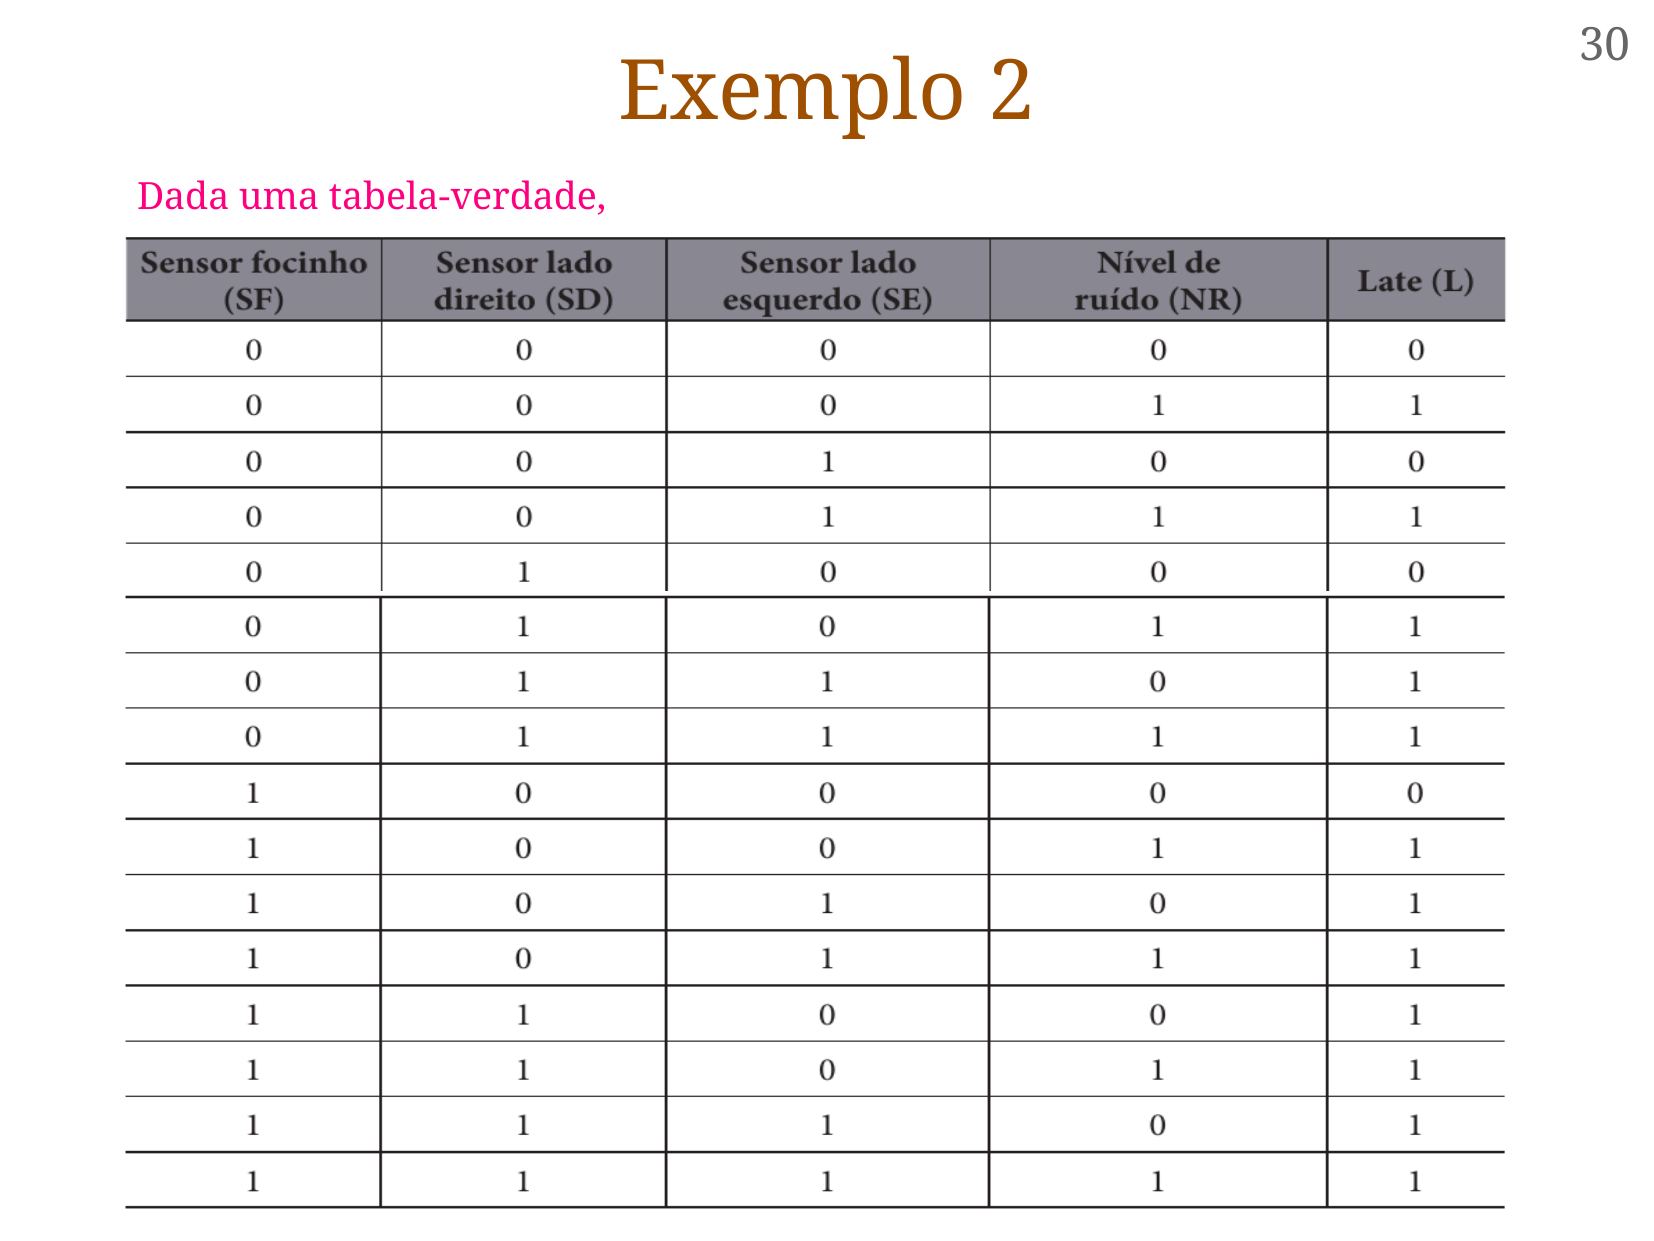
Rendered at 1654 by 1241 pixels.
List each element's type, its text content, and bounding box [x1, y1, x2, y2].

title Exemplo 2 [59, 29, 1595, 148]
text_box Dada uma tabela-verdade, [122, 162, 1097, 229]
picture [122, 236, 1515, 1211]
